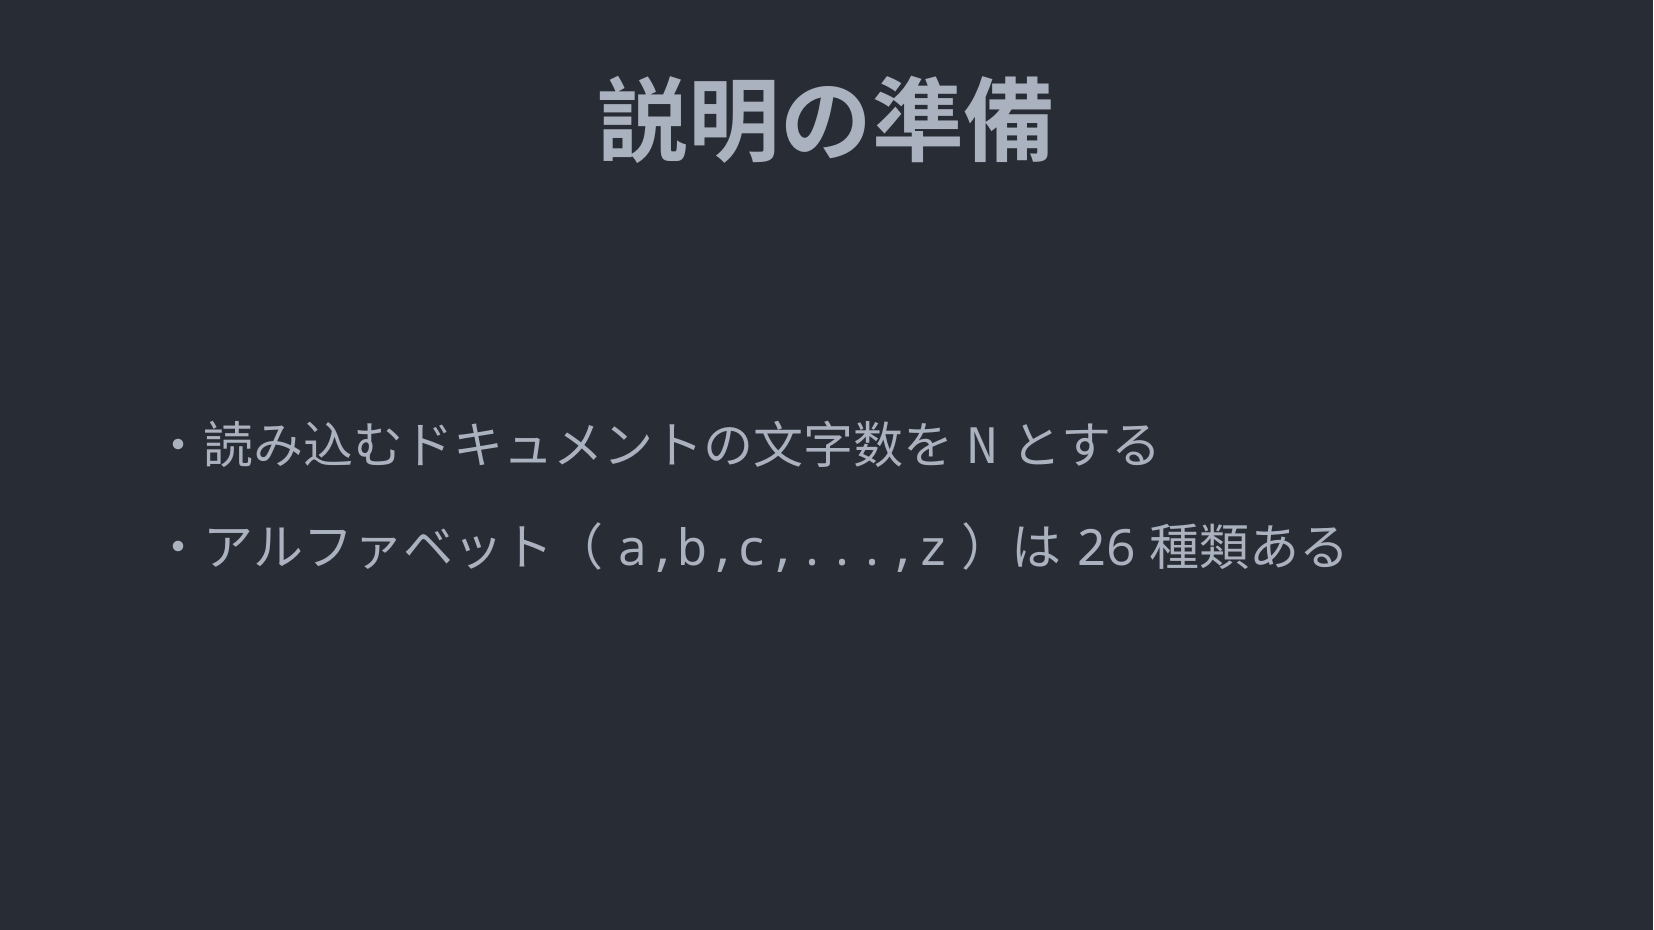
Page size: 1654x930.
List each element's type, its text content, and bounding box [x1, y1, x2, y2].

list ・読み込むドキュメントの文字数をNとする ・アルファベット（a,b,c,...,z）は26種類ある [82, 405, 1571, 863]
title 説明の準備 [82, 37, 1571, 193]
